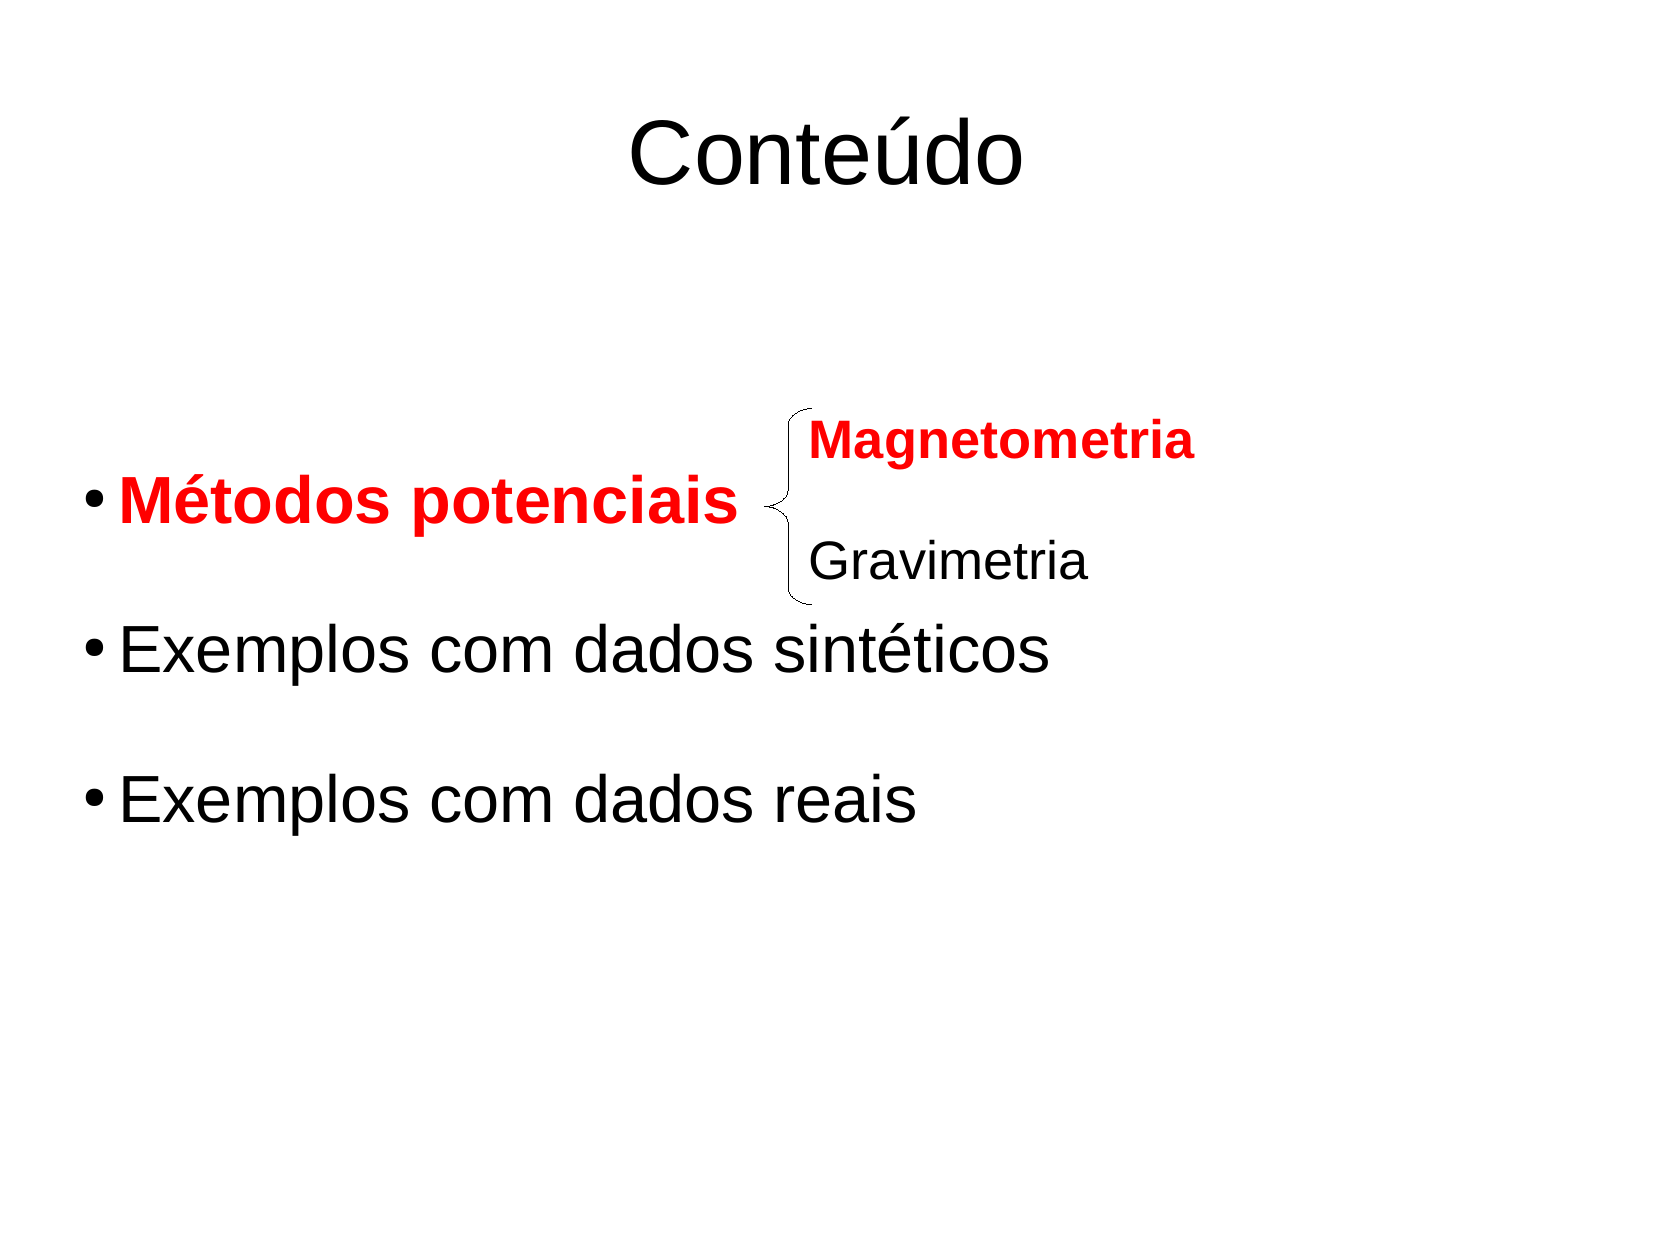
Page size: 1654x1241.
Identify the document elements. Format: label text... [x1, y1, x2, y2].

text_box Magnetometria Gravimetria [794, 402, 1440, 600]
subtitle Métodos potenciais Exemplos com dados sintéticos Exemplos com dados reais [82, 290, 1571, 1010]
title Conteúdo [82, 49, 1571, 257]
